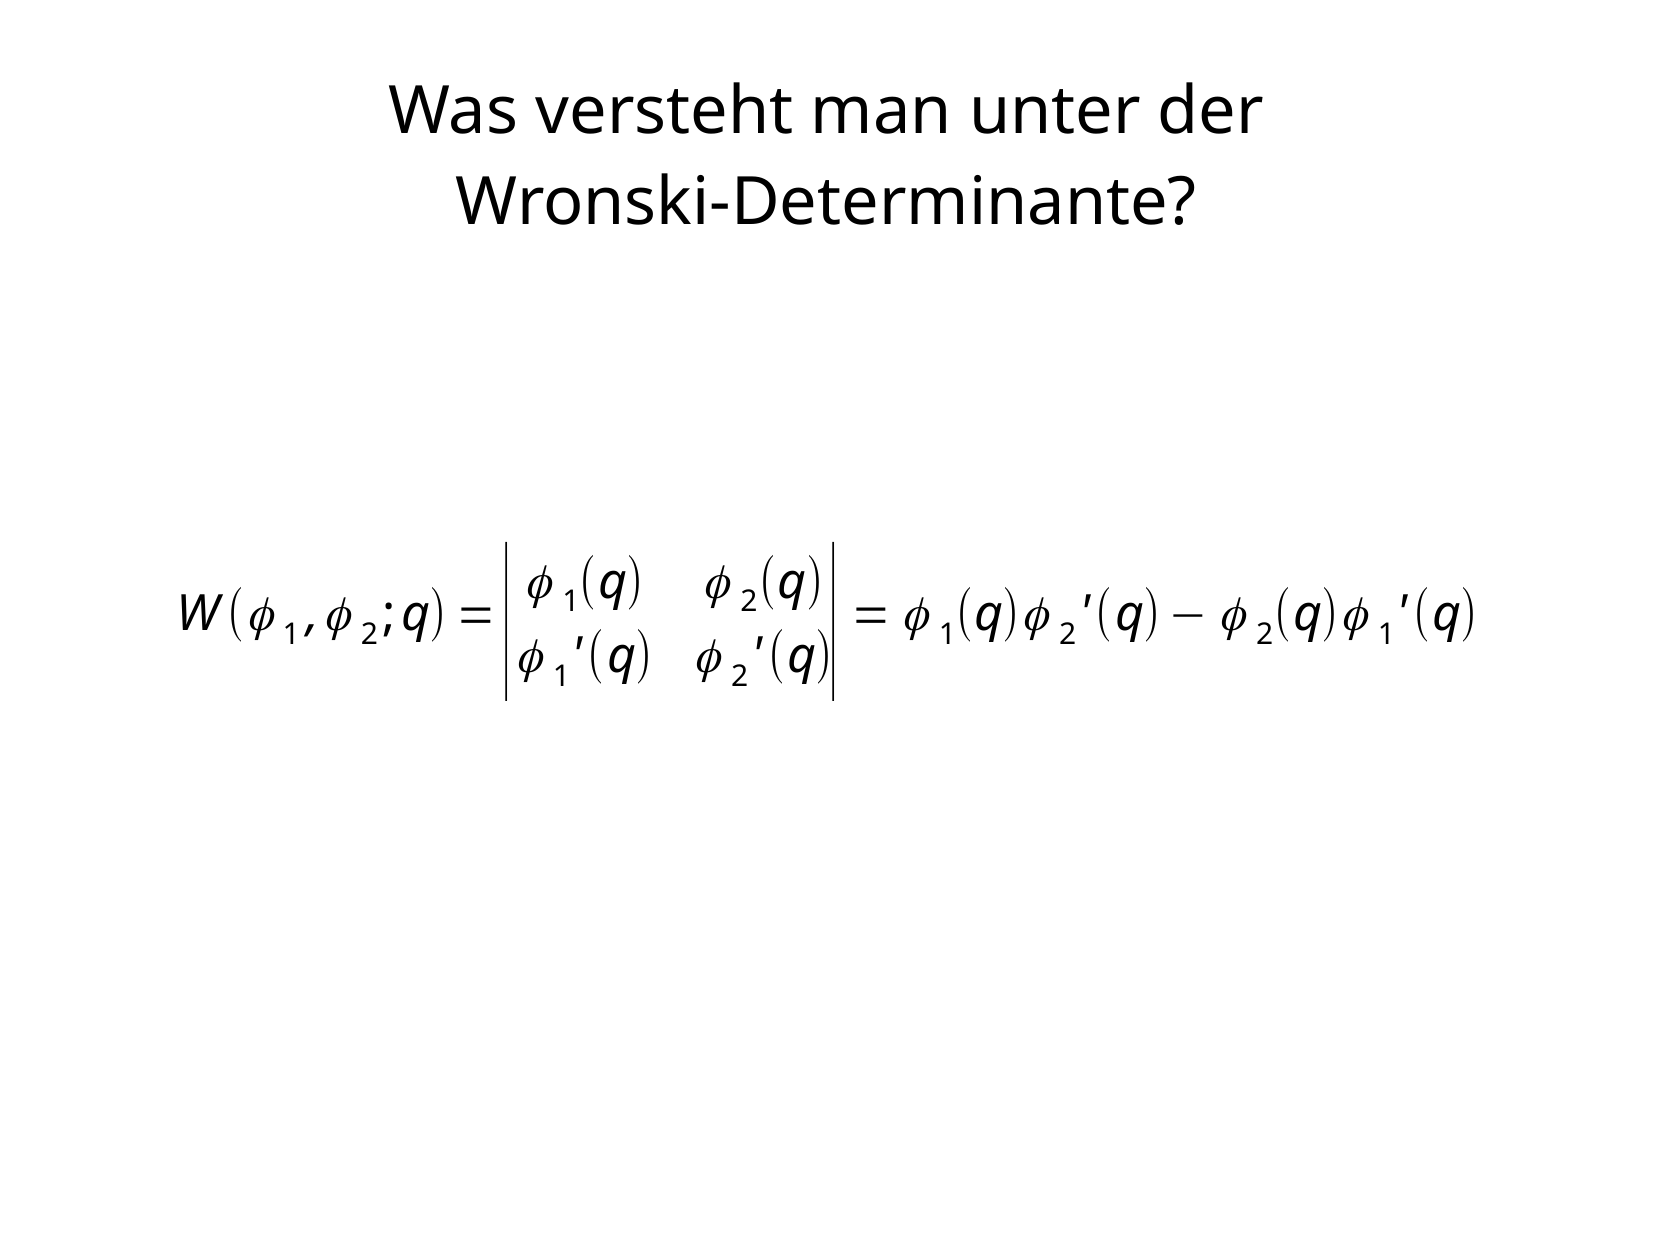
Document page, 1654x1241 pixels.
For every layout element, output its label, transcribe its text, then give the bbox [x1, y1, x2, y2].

title Was versteht man unter der Wronski‑Determinante? [82, 49, 1571, 257]
chart [170, 539, 1484, 701]
